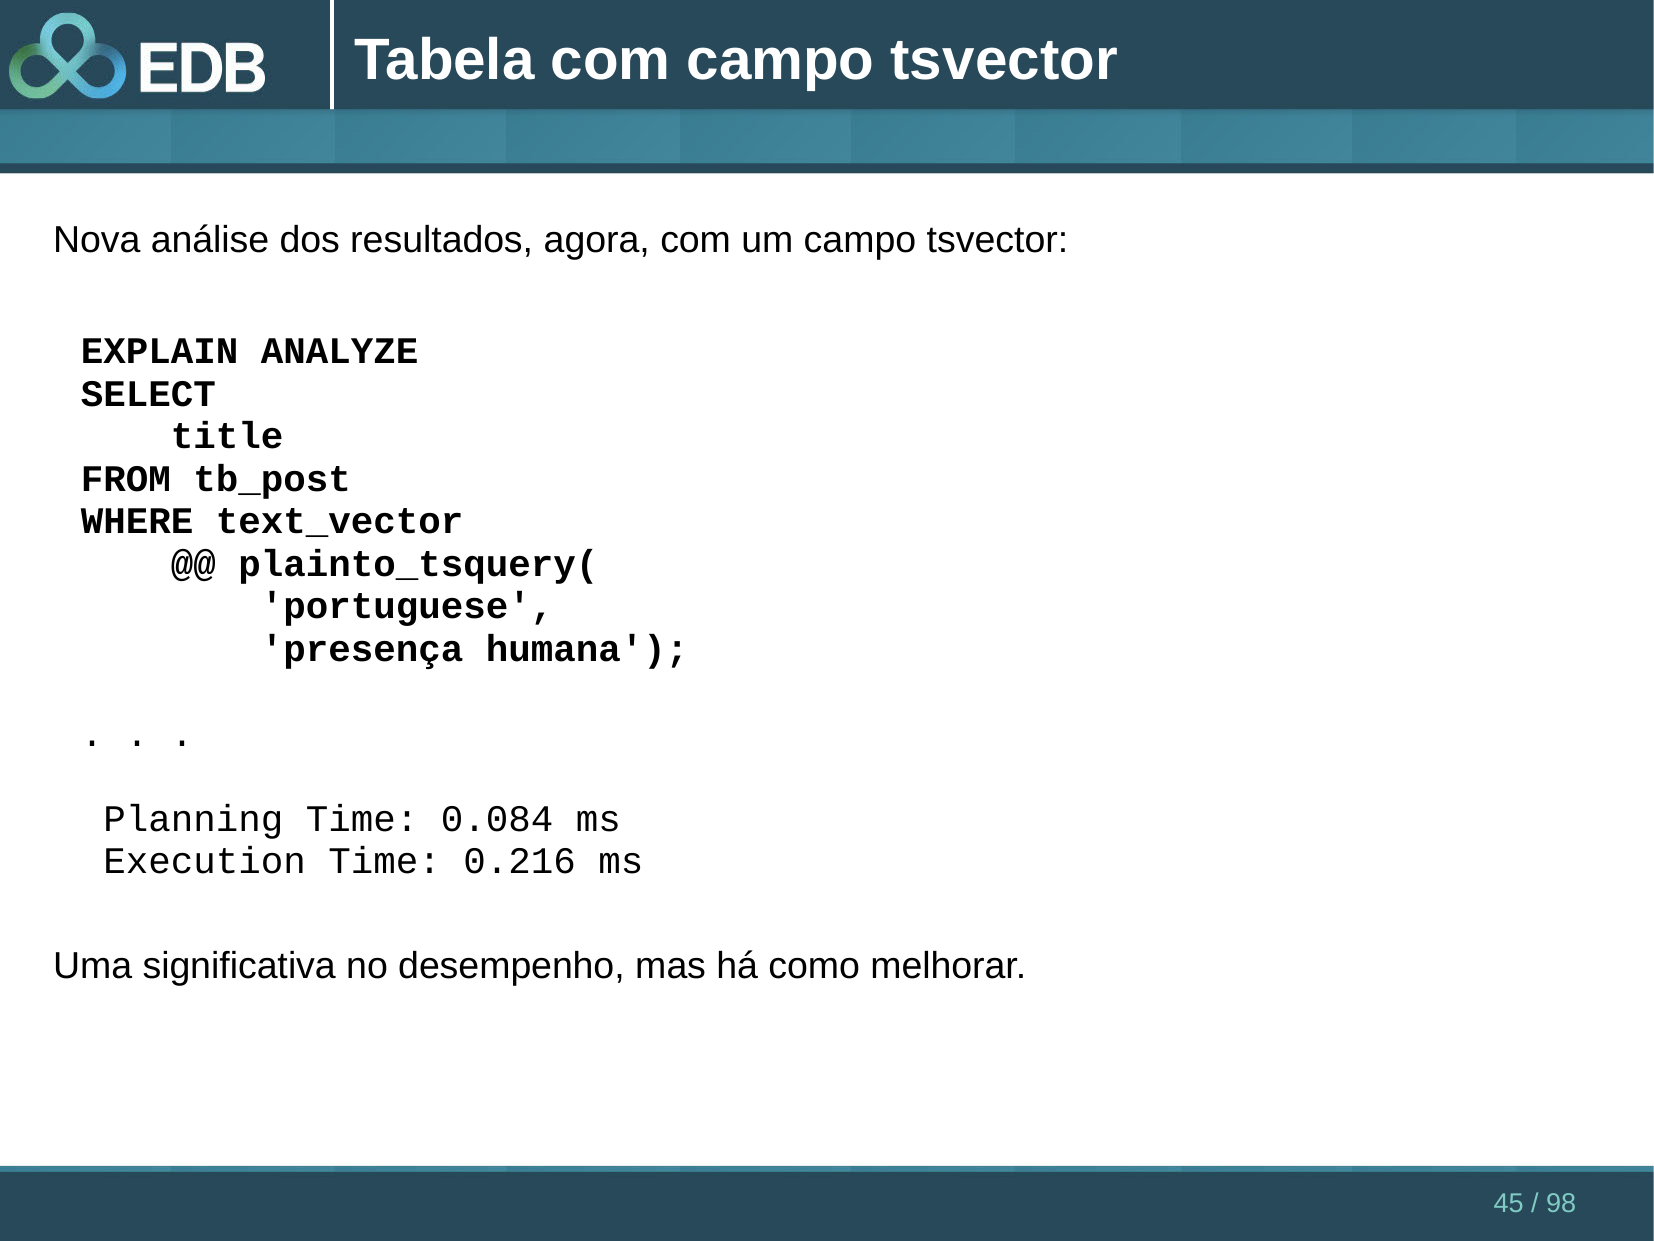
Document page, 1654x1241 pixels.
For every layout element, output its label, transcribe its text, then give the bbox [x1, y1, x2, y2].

title Tabela com campo tsvector [354, 0, 1625, 125]
picture [0, 0, 1654, 1241]
list Uma significativa no desempenho, mas há como melhorar. [53, 945, 1542, 993]
list Nova análise dos resultados, agora, com um campo tsvector: [53, 218, 1542, 266]
text_box EXPLAIN ANALYZE SELECT title FROM tb_post WHERE text_vector @@ plainto_tsquery( 'portuguese', 'presença humana'); . . . Planning Time: 0.084 ms Execution Time: 0.216 ms [66, 324, 1447, 893]
